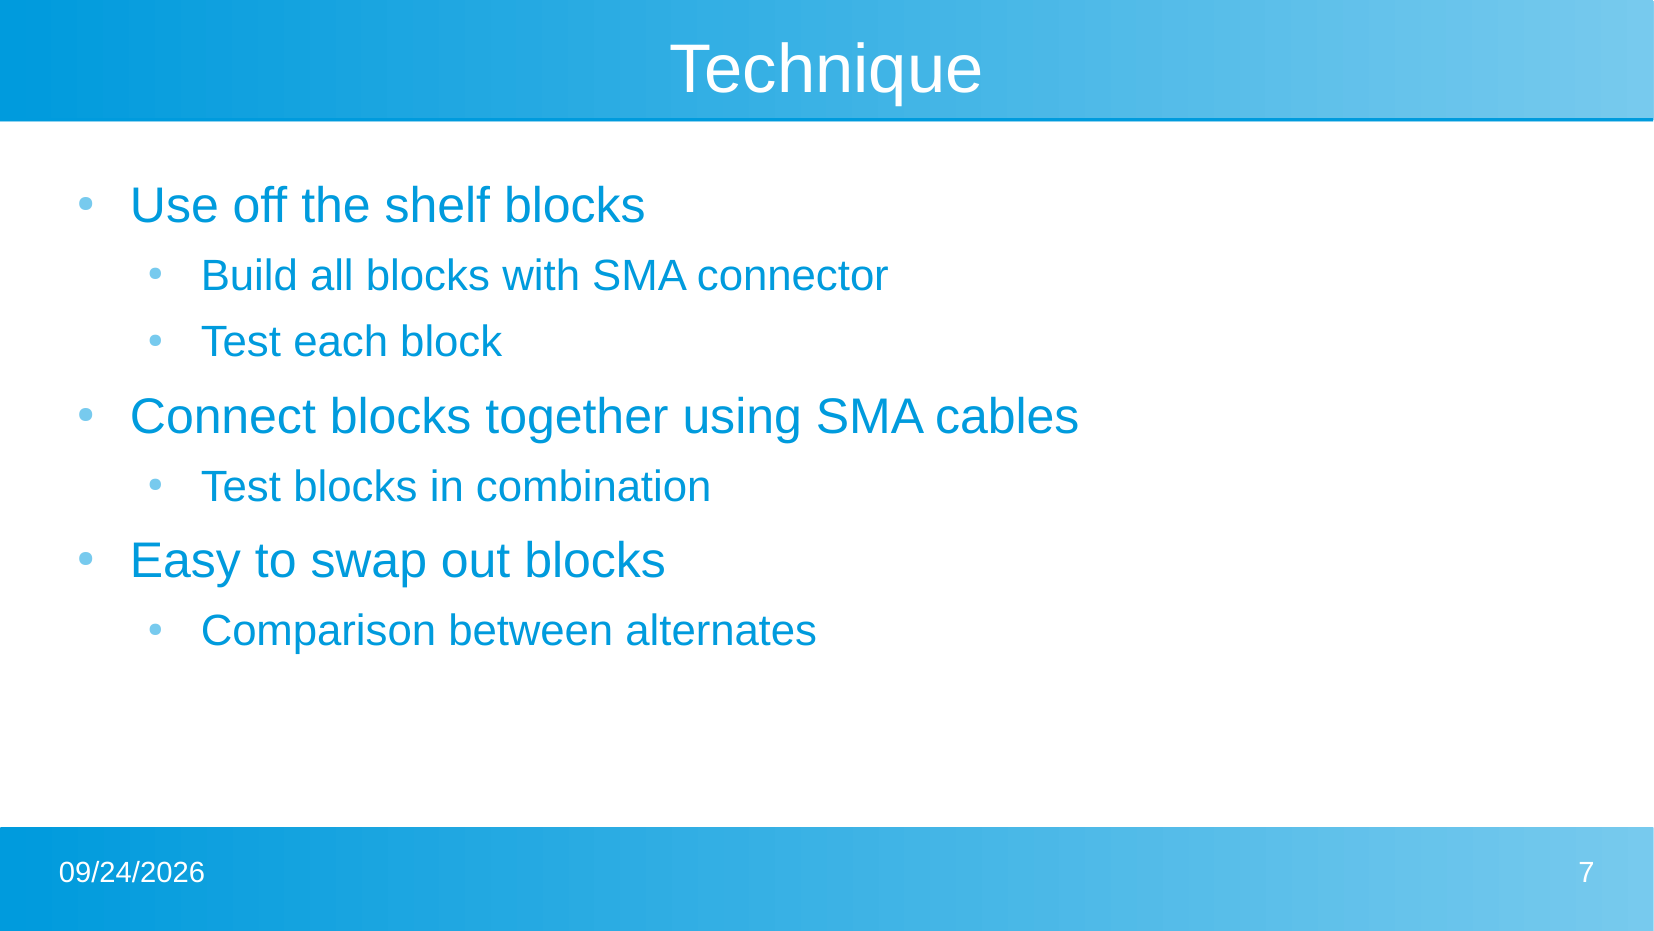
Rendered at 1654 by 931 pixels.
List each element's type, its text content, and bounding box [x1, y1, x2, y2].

title Technique [59, 29, 1595, 108]
list Use off the shelf blocks Build all blocks with SMA connector Test each block Connect blocks together using SMA cables Test blocks in combination Easy to swap out blocks Comparison between alternates [59, 177, 1595, 768]
